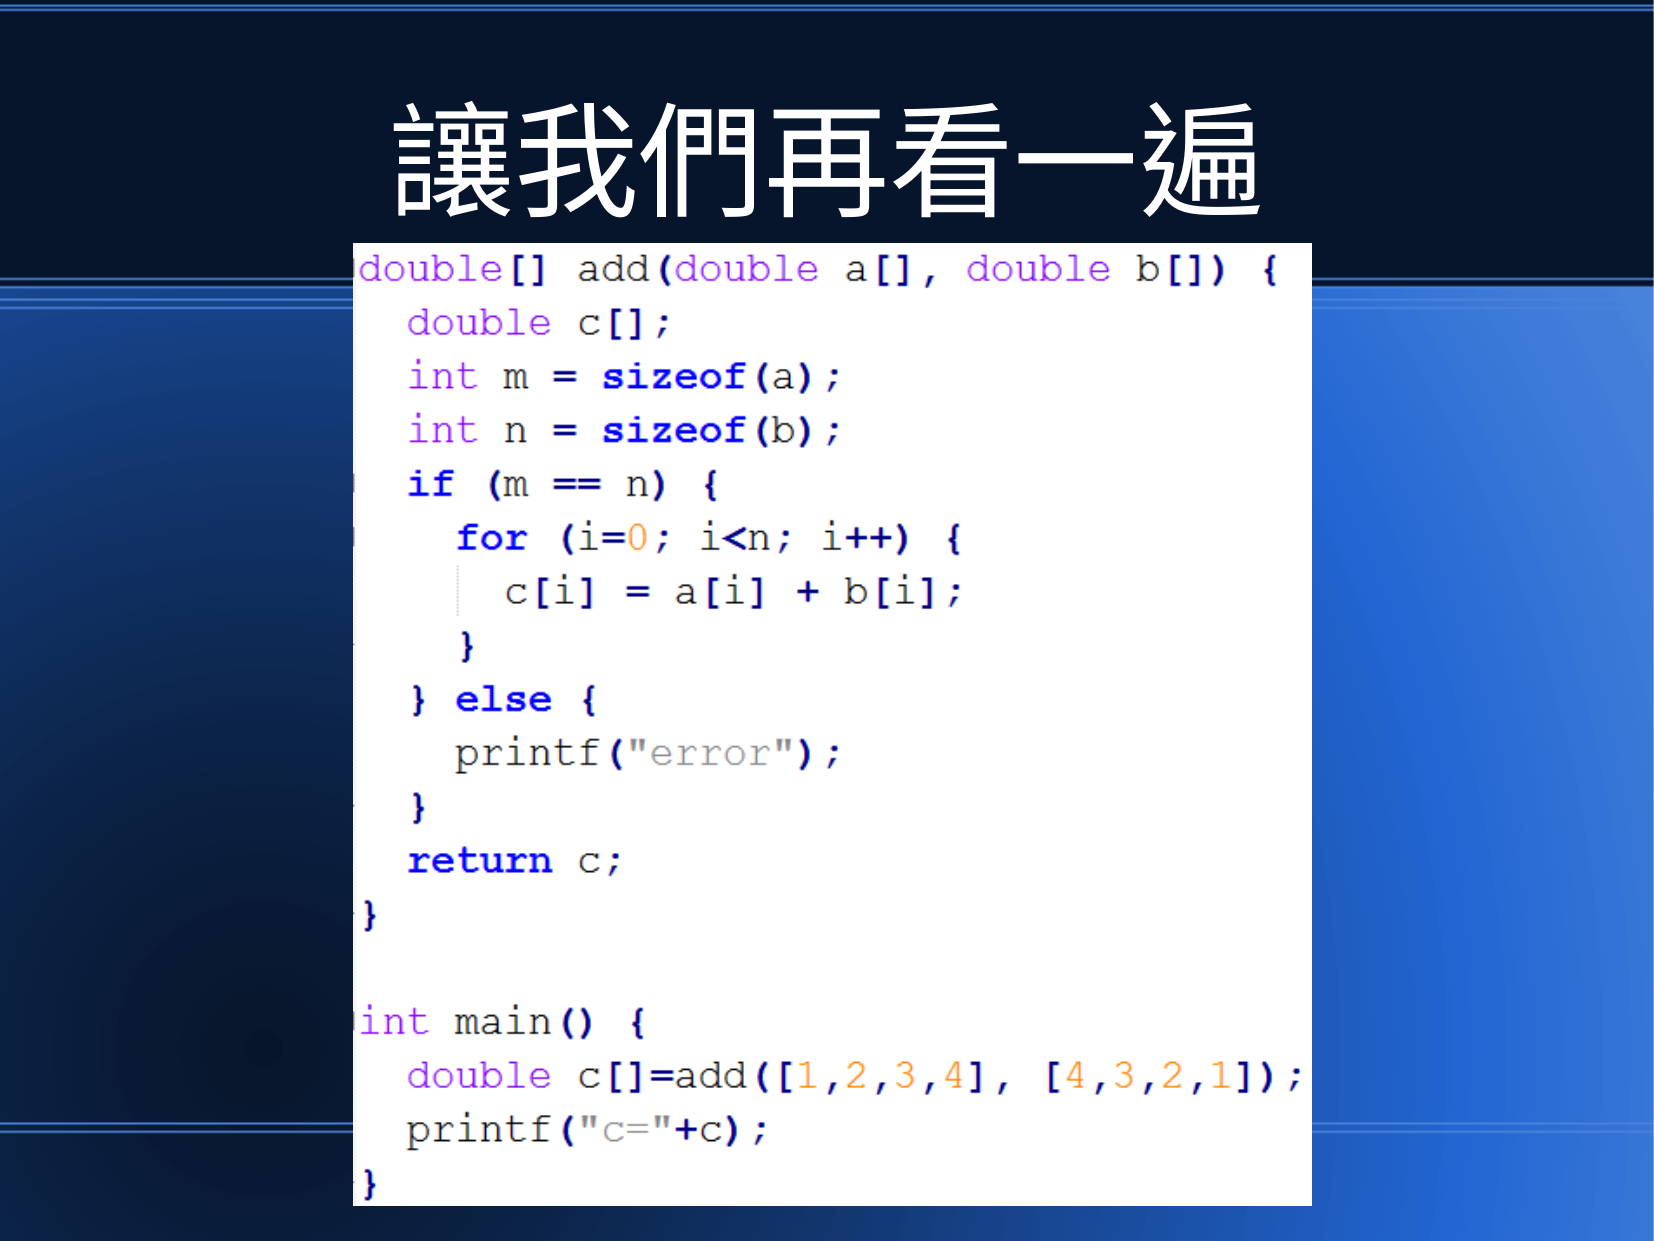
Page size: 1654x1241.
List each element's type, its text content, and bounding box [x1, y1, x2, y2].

picture [0, 0, 1654, 1241]
title 讓我們再看一遍 [82, 49, 1571, 257]
